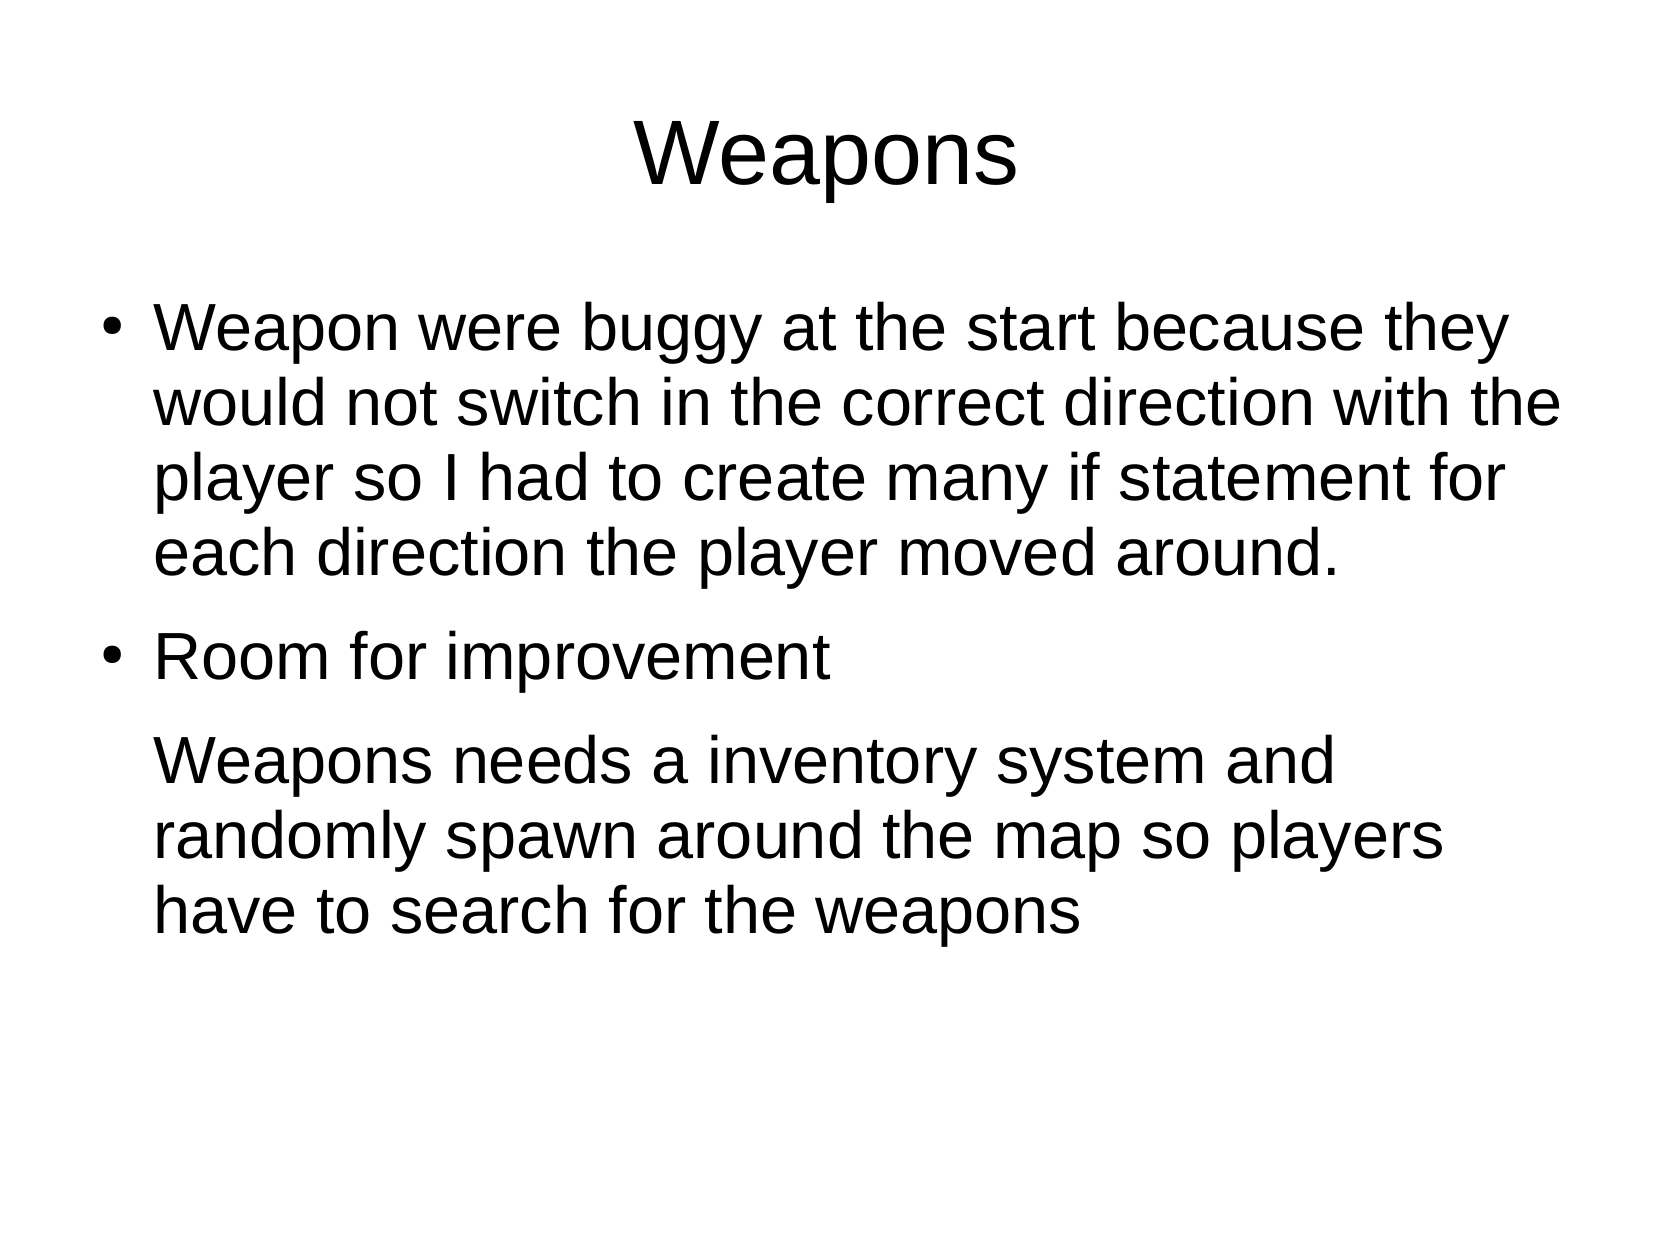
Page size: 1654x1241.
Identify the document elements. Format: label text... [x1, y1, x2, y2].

list Weapon were buggy at the start because they would not switch in the correct direction with the player so I had to create many if statement for each direction the player moved around. Room for improvement Weapons needs a inventory system and randomly spawn around the map so players have to search for the weapons [82, 290, 1571, 1010]
title Weapons [82, 49, 1571, 257]
